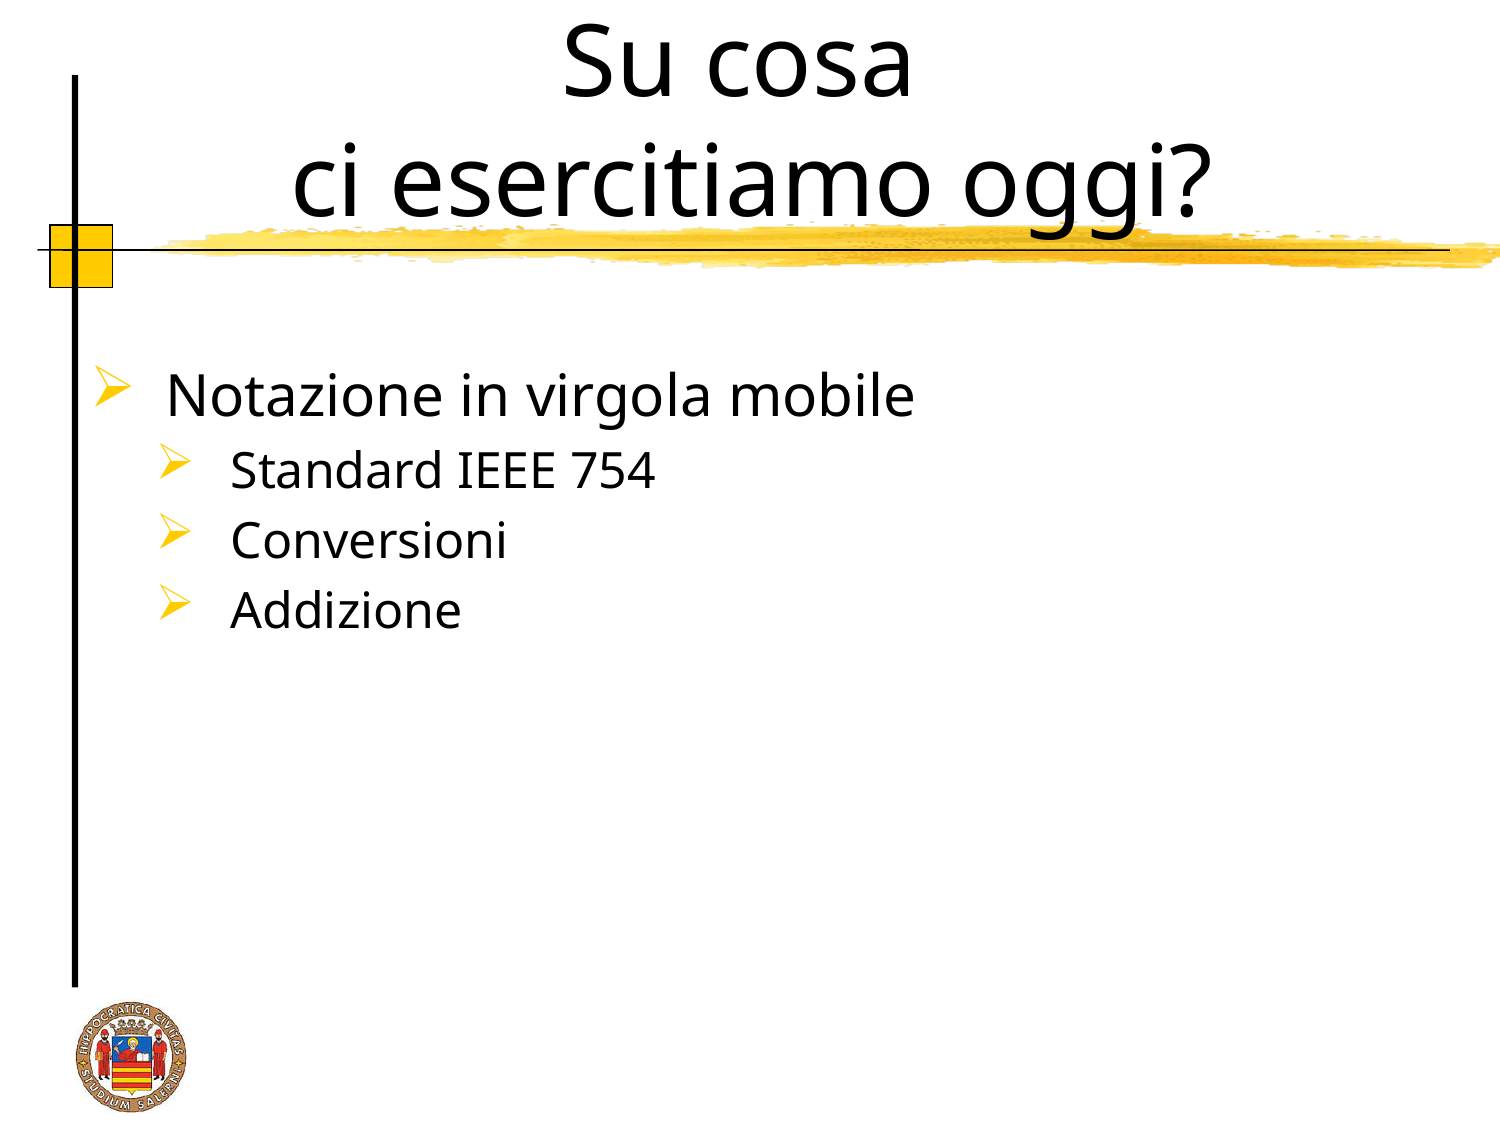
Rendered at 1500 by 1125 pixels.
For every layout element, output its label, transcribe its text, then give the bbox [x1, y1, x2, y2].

picture [150, 215, 1500, 279]
title Su cosa ci esercitiamo oggi? [66, 56, 1438, 244]
list Notazione in virgola mobile Standard IEEE 754 Conversioni Addizione [75, 278, 1471, 964]
picture [75, 999, 187, 1113]
